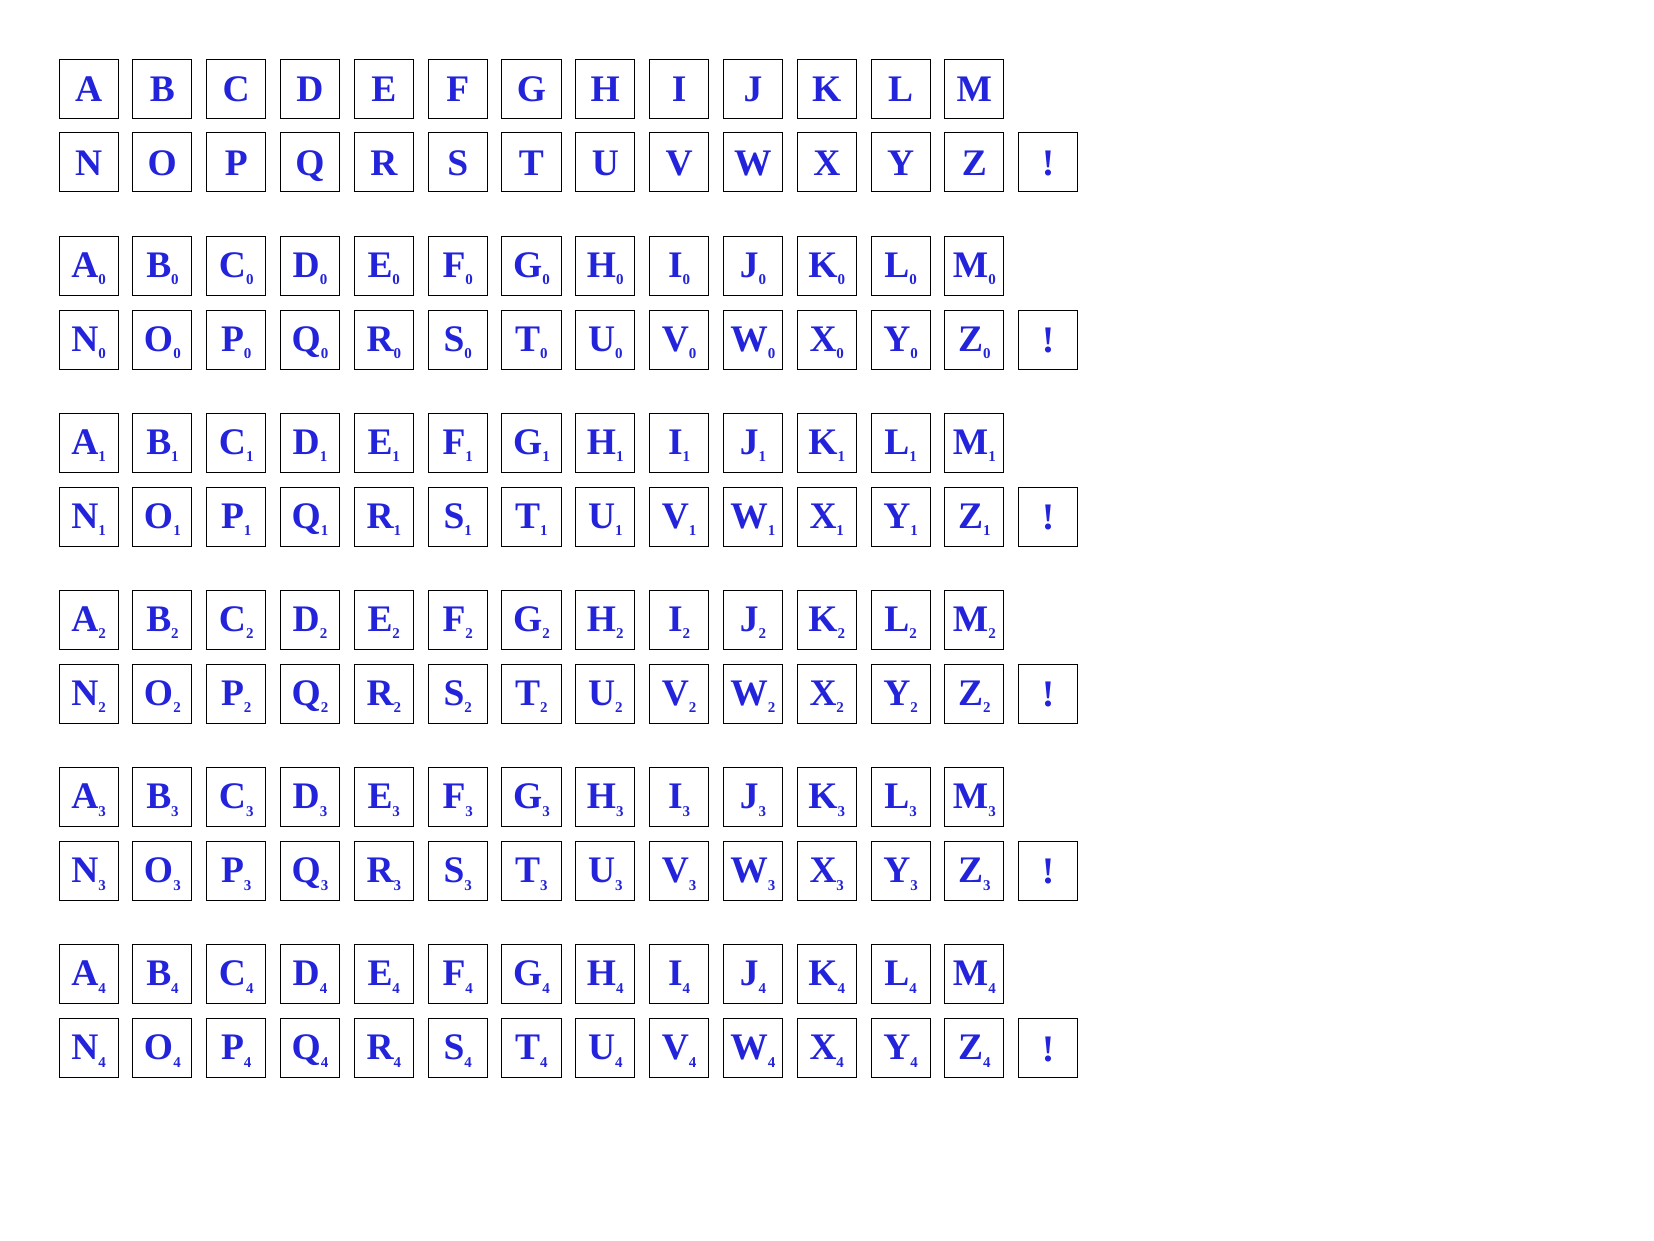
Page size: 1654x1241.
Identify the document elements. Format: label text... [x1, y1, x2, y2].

text_box Y2 [871, 664, 931, 724]
text_box O3 [132, 841, 192, 901]
text_box D4 [280, 944, 340, 1004]
text_box L3 [871, 767, 931, 827]
text_box A3 [59, 767, 119, 827]
text_box D [280, 59, 340, 119]
text_box F0 [428, 236, 488, 296]
text_box Q [280, 132, 340, 192]
text_box V [649, 132, 709, 192]
text_box O2 [132, 664, 192, 724]
text_box J [723, 59, 783, 119]
text_box R4 [354, 1018, 414, 1078]
text_box K0 [797, 236, 857, 296]
text_box Y [871, 132, 931, 192]
text_box A0 [59, 236, 119, 296]
text_box V2 [649, 664, 709, 724]
text_box D0 [280, 236, 340, 296]
text_box D2 [280, 590, 340, 650]
text_box Z [944, 132, 1004, 192]
text_box M0 [944, 236, 1004, 296]
text_box E [354, 59, 414, 119]
text_box S0 [428, 310, 488, 370]
text_box J1 [723, 413, 783, 473]
text_box V4 [649, 1018, 709, 1078]
text_box G2 [501, 590, 562, 650]
text_box E0 [354, 236, 414, 296]
text_box H2 [575, 590, 635, 650]
text_box K2 [797, 590, 857, 650]
text_box Y0 [871, 310, 931, 370]
text_box B1 [132, 413, 192, 473]
text_box G0 [501, 236, 562, 296]
text_box H0 [575, 236, 635, 296]
text_box W [723, 132, 783, 192]
text_box L1 [871, 413, 931, 473]
text_box E3 [354, 767, 414, 827]
text_box G4 [501, 944, 562, 1004]
text_box Q1 [280, 487, 340, 547]
text_box E1 [354, 413, 414, 473]
text_box J0 [723, 236, 783, 296]
text_box J2 [723, 590, 783, 650]
text_box M1 [944, 413, 1004, 473]
text_box B2 [132, 590, 192, 650]
text_box O4 [132, 1018, 192, 1078]
text_box L2 [871, 590, 931, 650]
text_box A [59, 59, 119, 119]
text_box S4 [428, 1018, 488, 1078]
text_box Q4 [280, 1018, 340, 1078]
text_box A4 [59, 944, 119, 1004]
text_box B0 [132, 236, 192, 296]
text_box X3 [797, 841, 857, 901]
text_box O1 [132, 487, 192, 547]
text_box V0 [649, 310, 709, 370]
text_box E4 [354, 944, 414, 1004]
text_box N1 [59, 487, 119, 547]
text_box T [501, 132, 562, 192]
text_box ! [1018, 1018, 1078, 1078]
text_box M3 [944, 767, 1004, 827]
text_box G3 [501, 767, 562, 827]
text_box J3 [723, 767, 783, 827]
text_box C2 [206, 590, 266, 650]
text_box E2 [354, 590, 414, 650]
text_box O0 [132, 310, 192, 370]
text_box P0 [206, 310, 266, 370]
text_box P4 [206, 1018, 266, 1078]
text_box P2 [206, 664, 266, 724]
text_box I4 [649, 944, 709, 1004]
text_box P3 [206, 841, 266, 901]
text_box L0 [871, 236, 931, 296]
text_box P1 [206, 487, 266, 547]
text_box U [575, 132, 635, 192]
text_box J4 [723, 944, 783, 1004]
text_box D3 [280, 767, 340, 827]
text_box F1 [428, 413, 488, 473]
text_box T1 [501, 487, 562, 547]
text_box R0 [354, 310, 414, 370]
text_box U1 [575, 487, 635, 547]
text_box X [797, 132, 857, 192]
text_box C [206, 59, 266, 119]
text_box M2 [944, 590, 1004, 650]
text_box I1 [649, 413, 709, 473]
text_box C0 [206, 236, 266, 296]
text_box F [428, 59, 488, 119]
text_box C3 [206, 767, 266, 827]
text_box X2 [797, 664, 857, 724]
text_box N3 [59, 841, 119, 901]
text_box U0 [575, 310, 635, 370]
text_box ! [1018, 132, 1078, 192]
text_box P [206, 132, 266, 192]
text_box C4 [206, 944, 266, 1004]
text_box I3 [649, 767, 709, 827]
text_box Z3 [944, 841, 1004, 901]
text_box T2 [501, 664, 562, 724]
text_box X1 [797, 487, 857, 547]
text_box F2 [428, 590, 488, 650]
text_box C1 [206, 413, 266, 473]
text_box N0 [59, 310, 119, 370]
text_box V3 [649, 841, 709, 901]
text_box T0 [501, 310, 562, 370]
text_box Y1 [871, 487, 931, 547]
text_box R1 [354, 487, 414, 547]
text_box H4 [575, 944, 635, 1004]
text_box W0 [723, 310, 783, 370]
text_box Y4 [871, 1018, 931, 1078]
text_box I0 [649, 236, 709, 296]
text_box R [354, 132, 414, 192]
text_box ! [1018, 310, 1078, 370]
text_box N [59, 132, 119, 192]
text_box H3 [575, 767, 635, 827]
text_box K3 [797, 767, 857, 827]
text_box U4 [575, 1018, 635, 1078]
text_box X0 [797, 310, 857, 370]
text_box W2 [723, 664, 783, 724]
text_box M4 [944, 944, 1004, 1004]
text_box ! [1018, 664, 1078, 724]
text_box Q3 [280, 841, 340, 901]
text_box N4 [59, 1018, 119, 1078]
text_box N2 [59, 664, 119, 724]
text_box Z1 [944, 487, 1004, 547]
text_box ! [1018, 841, 1078, 901]
text_box U3 [575, 841, 635, 901]
text_box L4 [871, 944, 931, 1004]
text_box H [575, 59, 635, 119]
text_box W3 [723, 841, 783, 901]
text_box G [501, 59, 562, 119]
text_box U2 [575, 664, 635, 724]
text_box R3 [354, 841, 414, 901]
text_box Z0 [944, 310, 1004, 370]
text_box O [132, 132, 192, 192]
text_box F4 [428, 944, 488, 1004]
text_box K1 [797, 413, 857, 473]
text_box T4 [501, 1018, 562, 1078]
text_box Q0 [280, 310, 340, 370]
text_box S1 [428, 487, 488, 547]
text_box K4 [797, 944, 857, 1004]
text_box H1 [575, 413, 635, 473]
text_box V1 [649, 487, 709, 547]
text_box B [132, 59, 192, 119]
text_box R2 [354, 664, 414, 724]
text_box M [944, 59, 1004, 119]
text_box S3 [428, 841, 488, 901]
text_box W4 [723, 1018, 783, 1078]
text_box Z4 [944, 1018, 1004, 1078]
text_box S2 [428, 664, 488, 724]
text_box Q2 [280, 664, 340, 724]
text_box A2 [59, 590, 119, 650]
text_box B3 [132, 767, 192, 827]
text_box F3 [428, 767, 488, 827]
text_box D1 [280, 413, 340, 473]
text_box I [649, 59, 709, 119]
text_box Z2 [944, 664, 1004, 724]
text_box G1 [501, 413, 562, 473]
text_box ! [1018, 487, 1078, 547]
text_box K [797, 59, 857, 119]
text_box B4 [132, 944, 192, 1004]
text_box Y3 [871, 841, 931, 901]
text_box W1 [723, 487, 783, 547]
text_box A1 [59, 413, 119, 473]
text_box S [428, 132, 488, 192]
text_box L [871, 59, 931, 119]
text_box I2 [649, 590, 709, 650]
text_box X4 [797, 1018, 857, 1078]
text_box T3 [501, 841, 562, 901]
